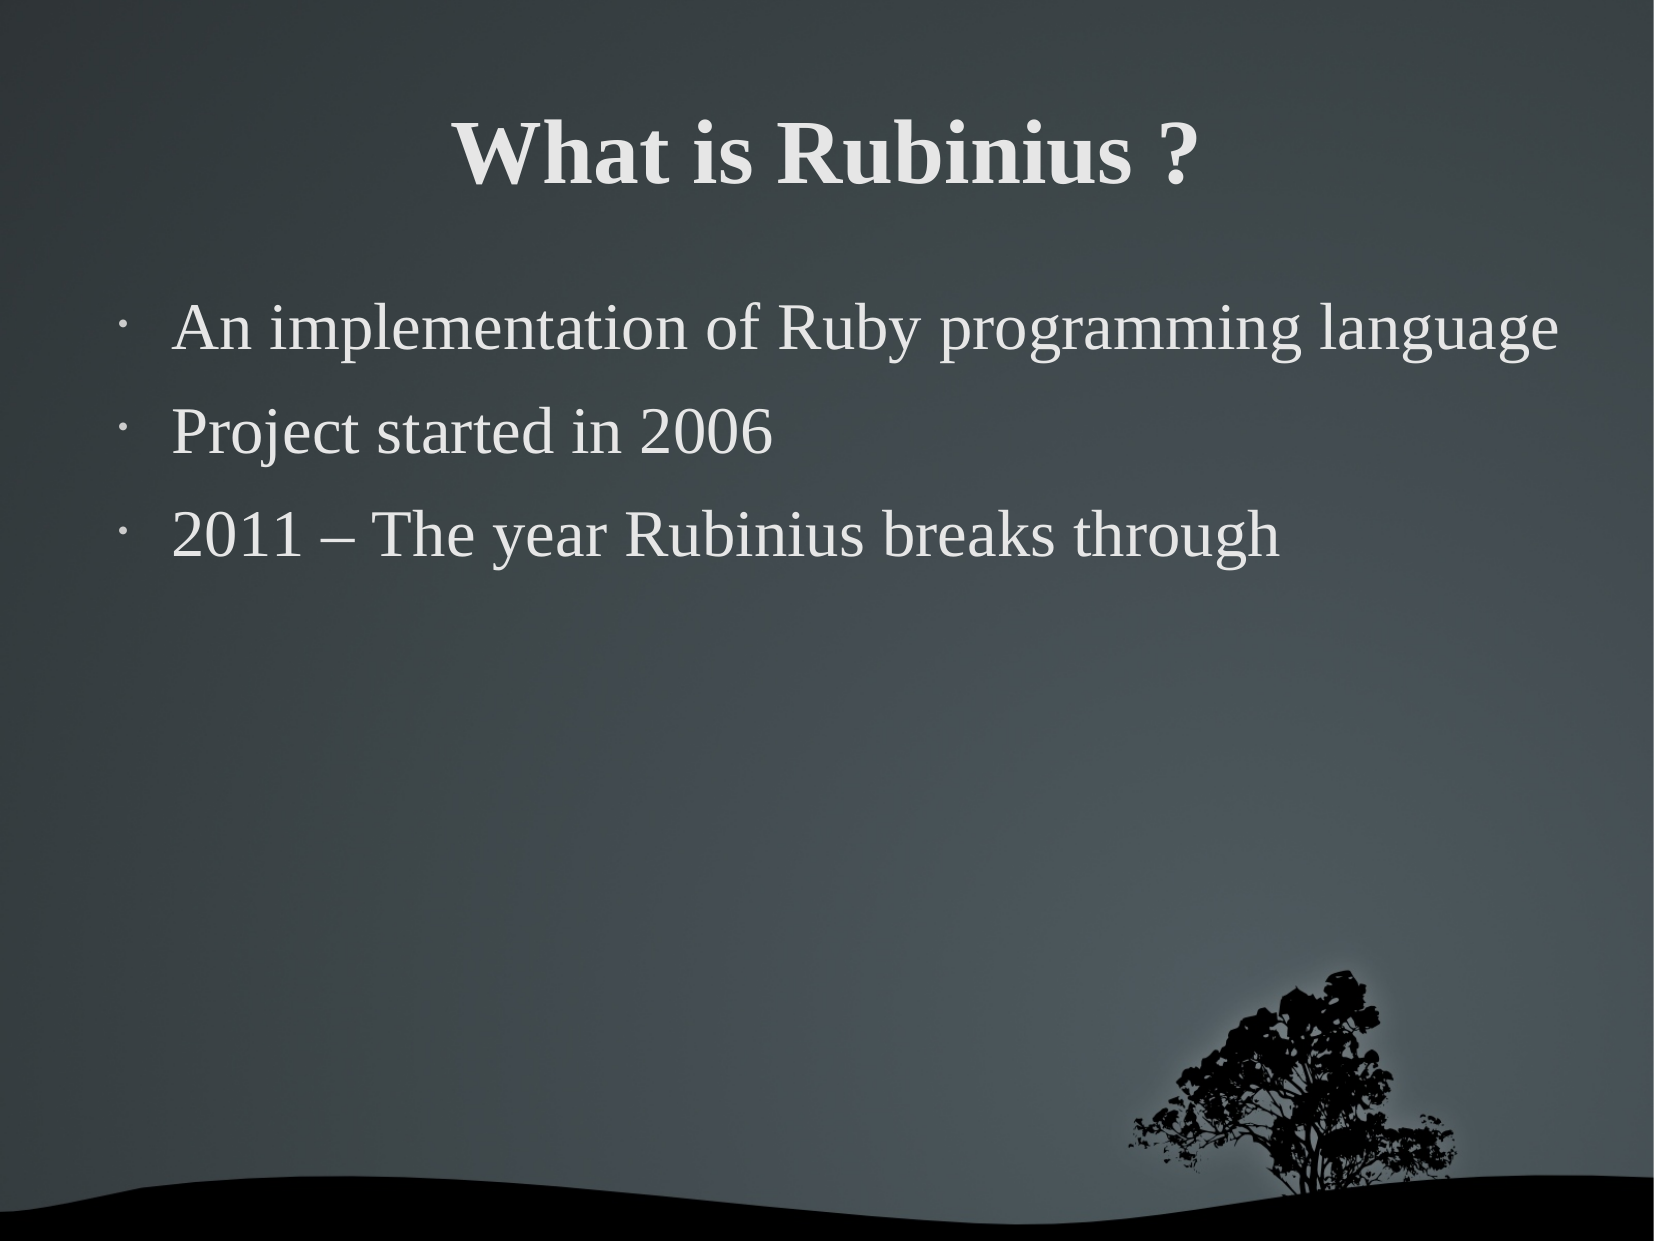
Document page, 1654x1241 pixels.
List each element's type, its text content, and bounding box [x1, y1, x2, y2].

picture [0, 0, 1654, 1241]
list An implementation of Ruby programming language Project started in 2006 2011 – The year Rubinius breaks through [82, 290, 1571, 1094]
title What is Rubinius ? [82, 56, 1571, 250]
